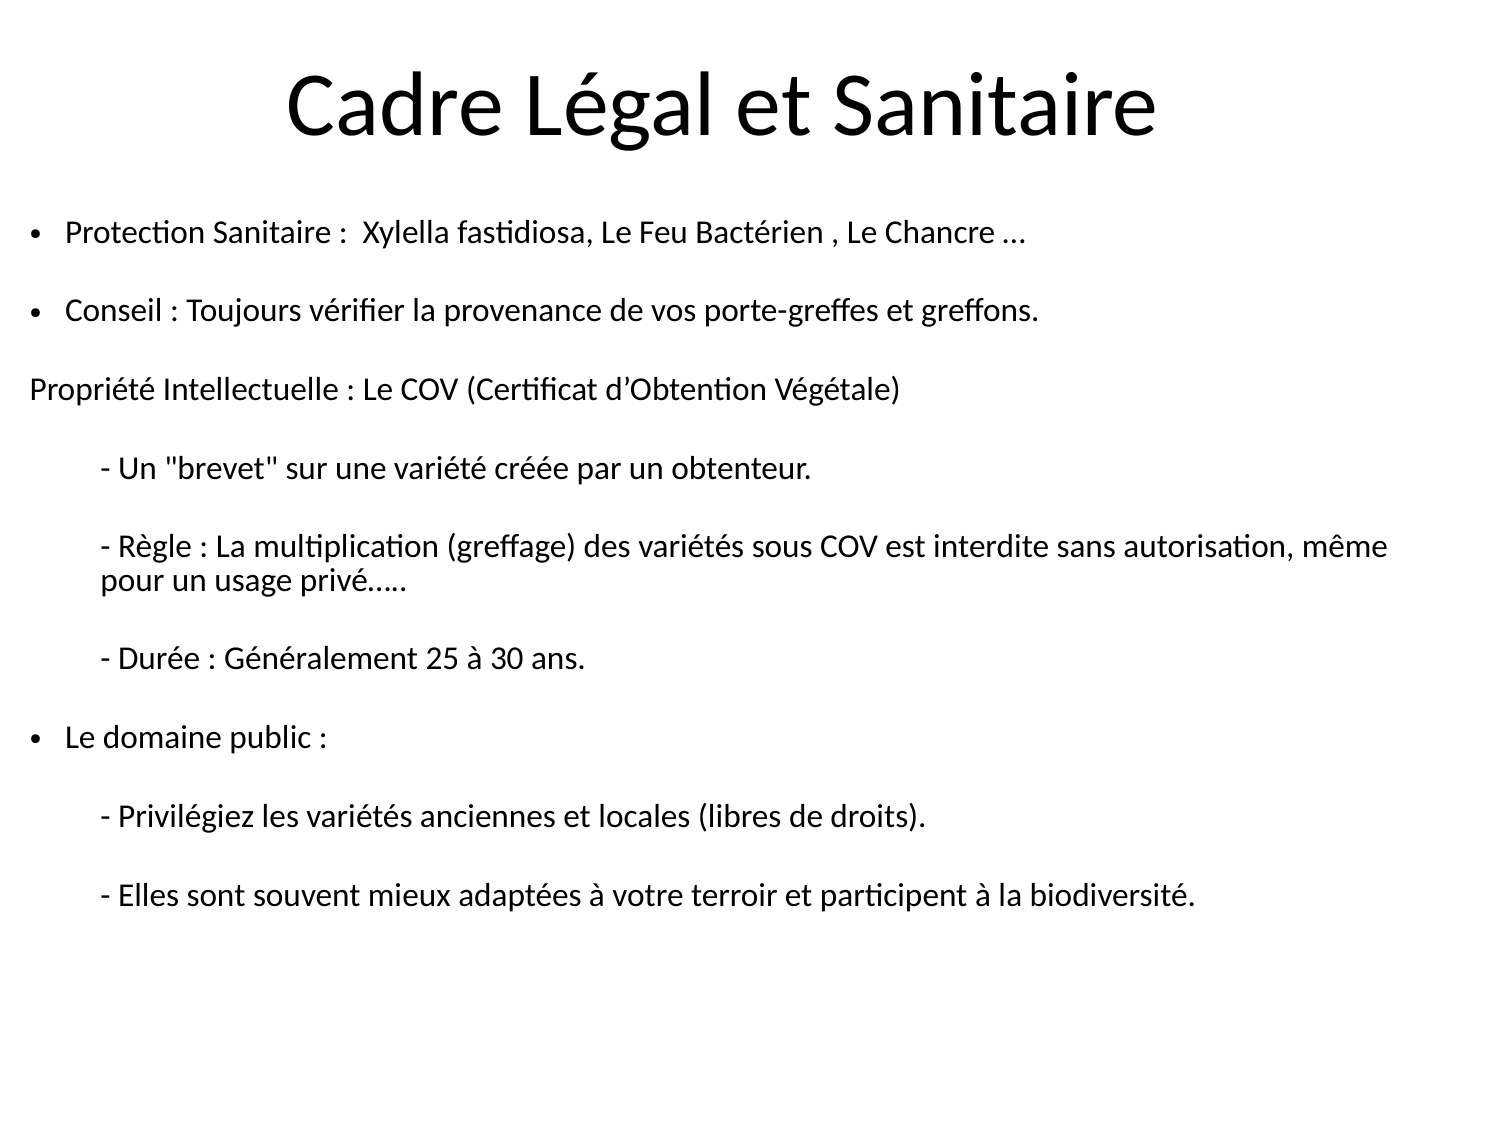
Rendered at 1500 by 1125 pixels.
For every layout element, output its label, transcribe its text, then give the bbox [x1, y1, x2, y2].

text_box Cadre Légal et Sanitaire [59, 59, 1388, 199]
text_box Protection Sanitaire : Xylella fastidiosa, Le Feu Bactérien , Le Chancre … Conseil : Toujours vérifier la provenance de vos porte-greffes et greffons. Propriété Intellectuelle : Le COV (Certificat d’Obtention Végétale) - Un "brevet" sur une variété créée par un obtenteur. - Règle : La multiplication (greffage) des variétés sous COV est interdite sans autorisation, même pour un usage privé….. - Durée : Généralement 25 à 30 ans. Le domaine public : - Privilégiez les variétés anciennes et locales (libres de droits). - Elles sont souvent mieux adaptées à votre terroir et participent à la biodiversité. [29, 218, 1428, 1125]
